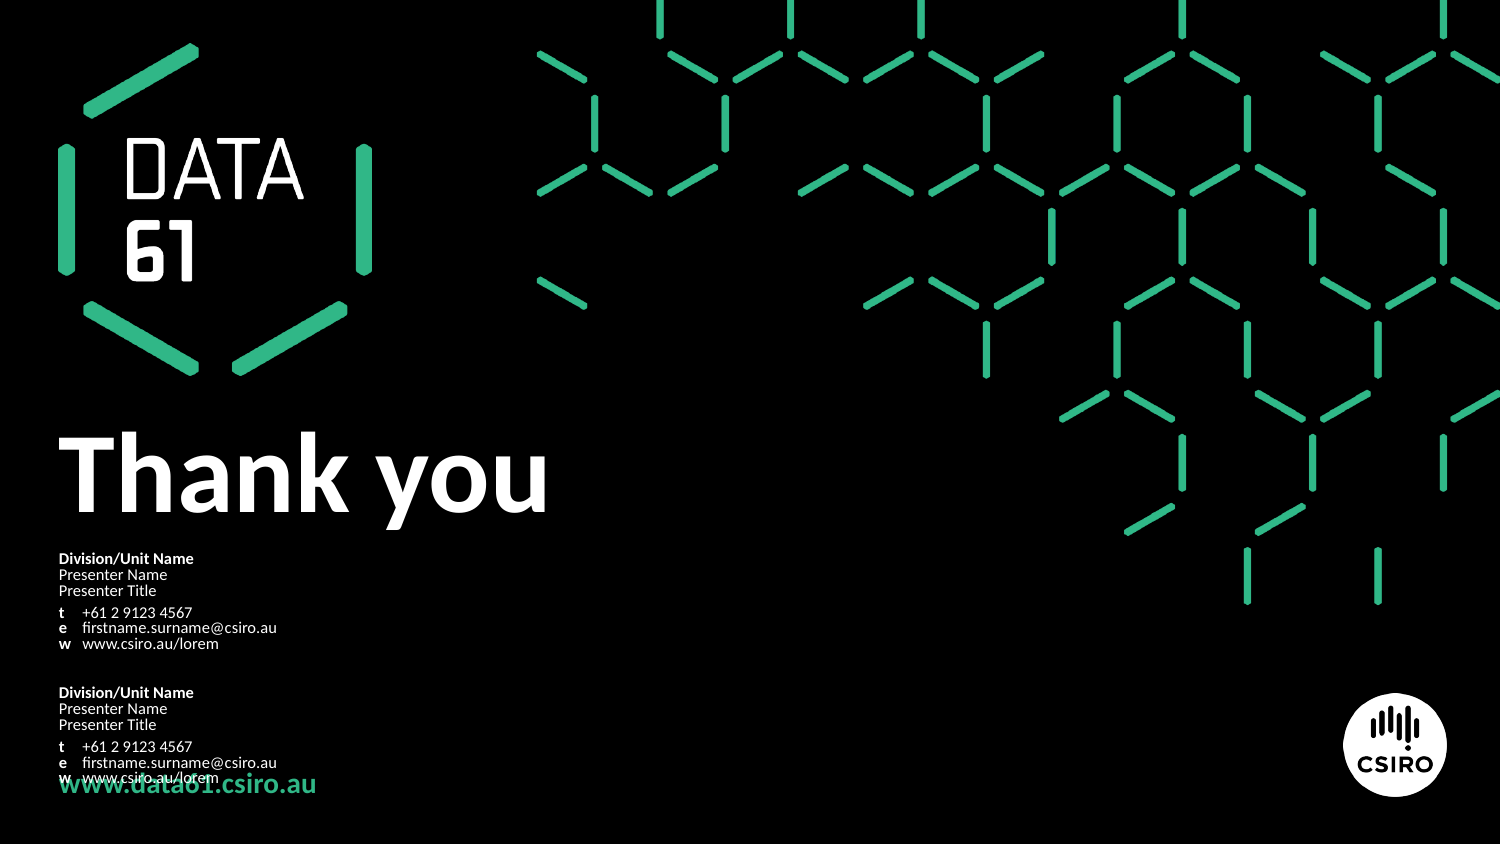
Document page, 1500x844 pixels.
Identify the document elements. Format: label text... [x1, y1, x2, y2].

title Thank you [58, 398, 987, 504]
picture [58, 43, 372, 376]
picture [1343, 693, 1447, 797]
subtitle Division/Unit Name Presenter Name Presenter Title t +61 2 9123 4567 e firstname.surname@csiro.au w www.csiro.au/lorem Division/Unit Name Presenter Name Presenter Title t +61 2 9123 4567 e firstname.surname@csiro.au w www.csiro.au/lorem [58, 551, 1063, 789]
picture [509, 0, 1500, 611]
